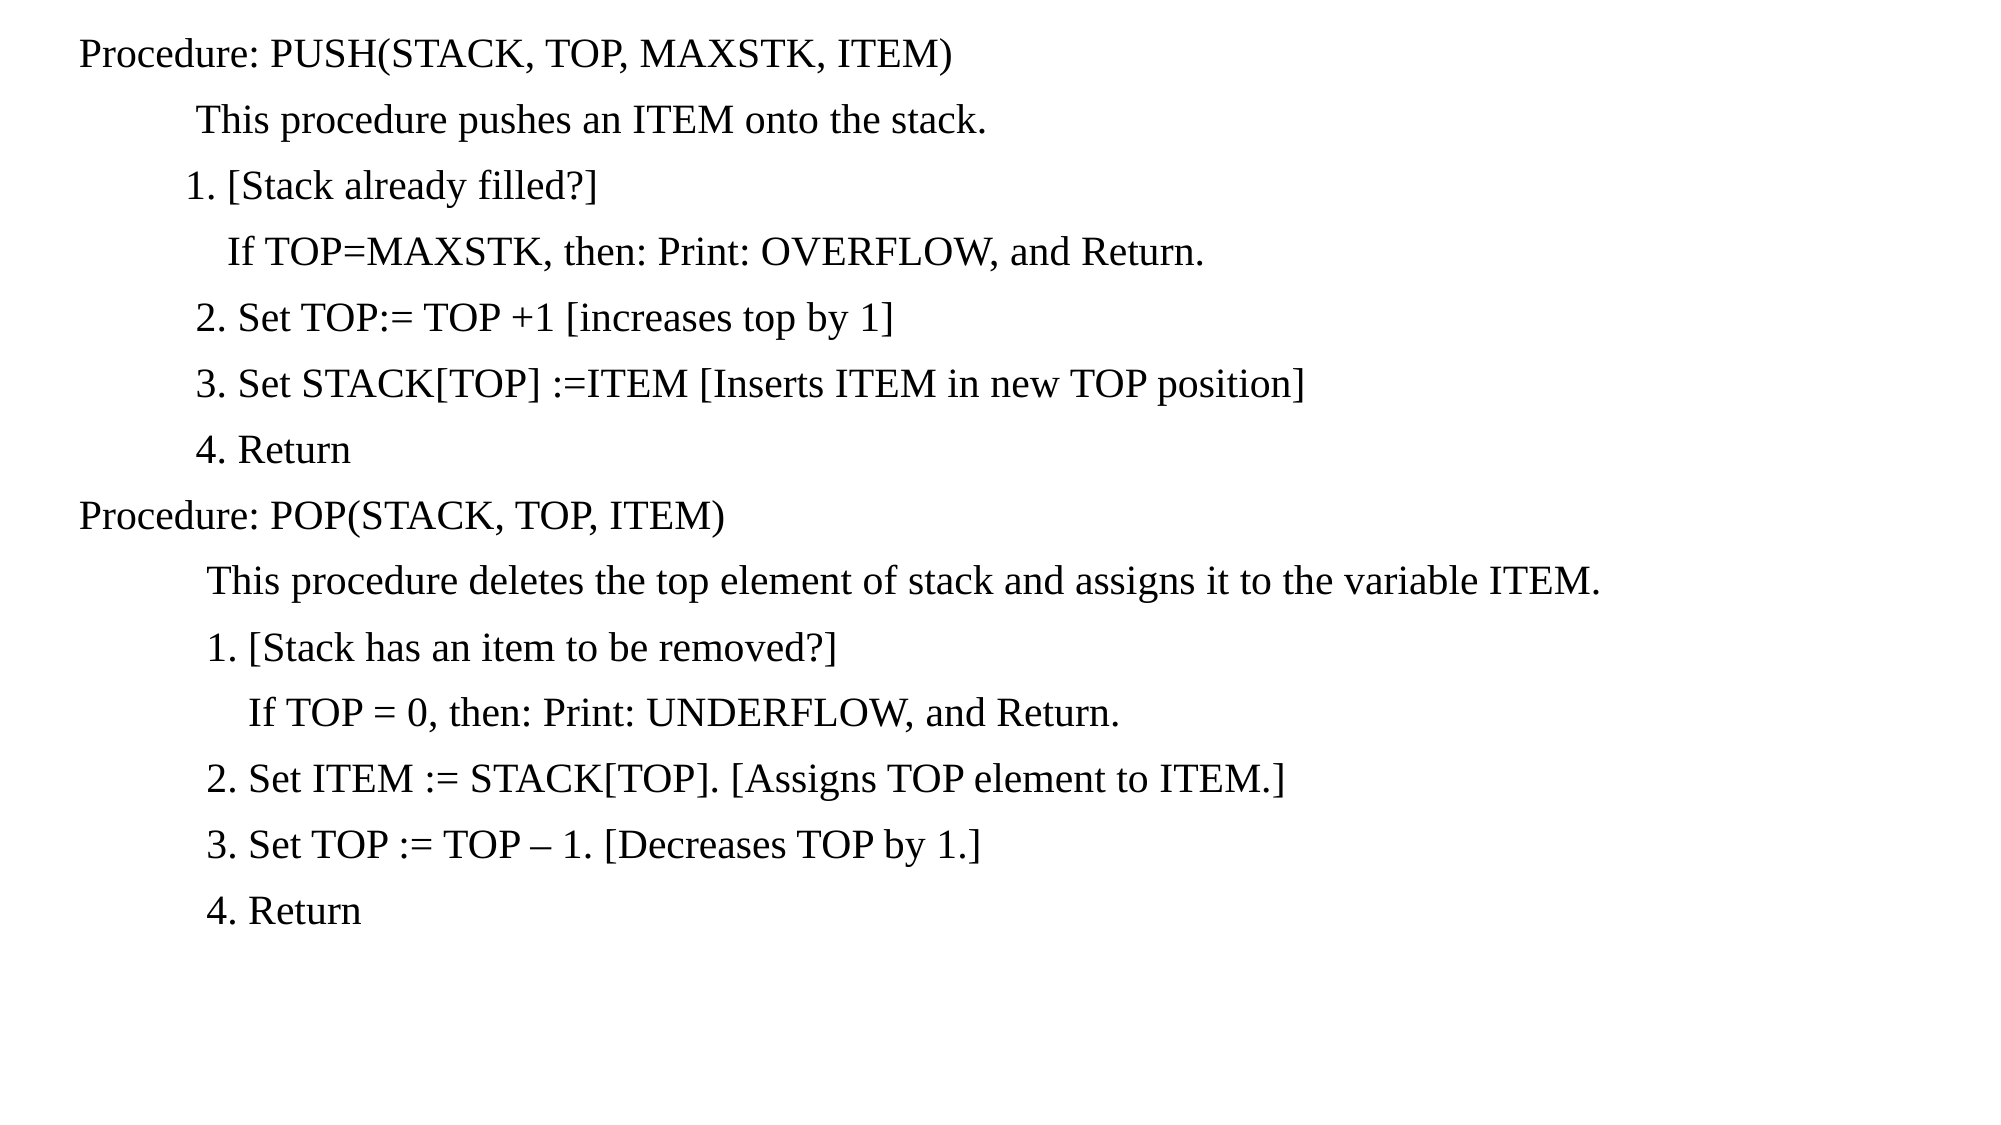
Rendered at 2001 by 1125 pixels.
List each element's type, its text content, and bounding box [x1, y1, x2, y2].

list Procedure: PUSH(STACK, TOP, MAXSTK, ITEM) This procedure pushes an ITEM onto the stack. 1. [Stack already filled?] If TOP=MAXSTK, then: Print: OVERFLOW, and Return. 2. Set TOP:= TOP +1 [increases top by 1] 3. Set STACK[TOP] :=ITEM [Inserts ITEM in new TOP position] 4. Return Procedure: POP(STACK, TOP, ITEM) This procedure deletes the top element of stack and assigns it to the variable ITEM. 1. [Stack has an item to be removed?] If TOP = 0, then: Print: UNDERFLOW, and Return. 2. Set ITEM := STACK[TOP]. [Assigns TOP element to ITEM.] 3. Set TOP := TOP – 1. [Decreases TOP by 1.] 4. Return [63, 24, 1863, 1014]
